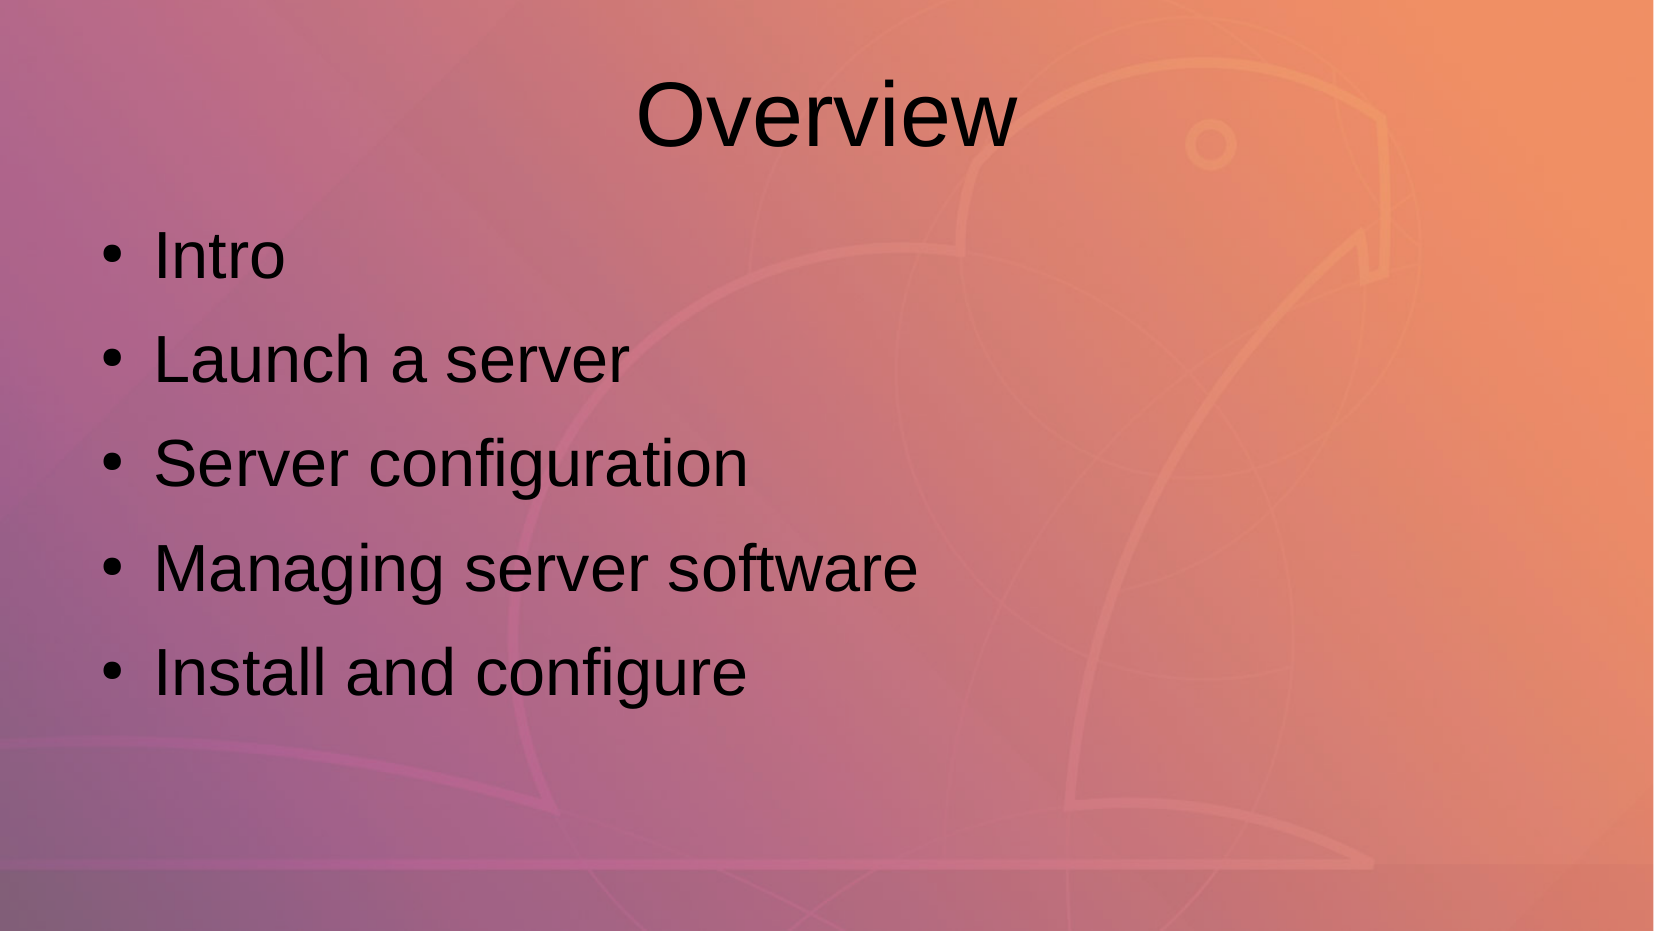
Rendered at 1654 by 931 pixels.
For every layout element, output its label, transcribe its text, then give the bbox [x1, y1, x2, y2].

title Overview [82, 37, 1571, 193]
list Intro Launch a server Server configuration Managing server software Install and configure [82, 217, 1571, 758]
